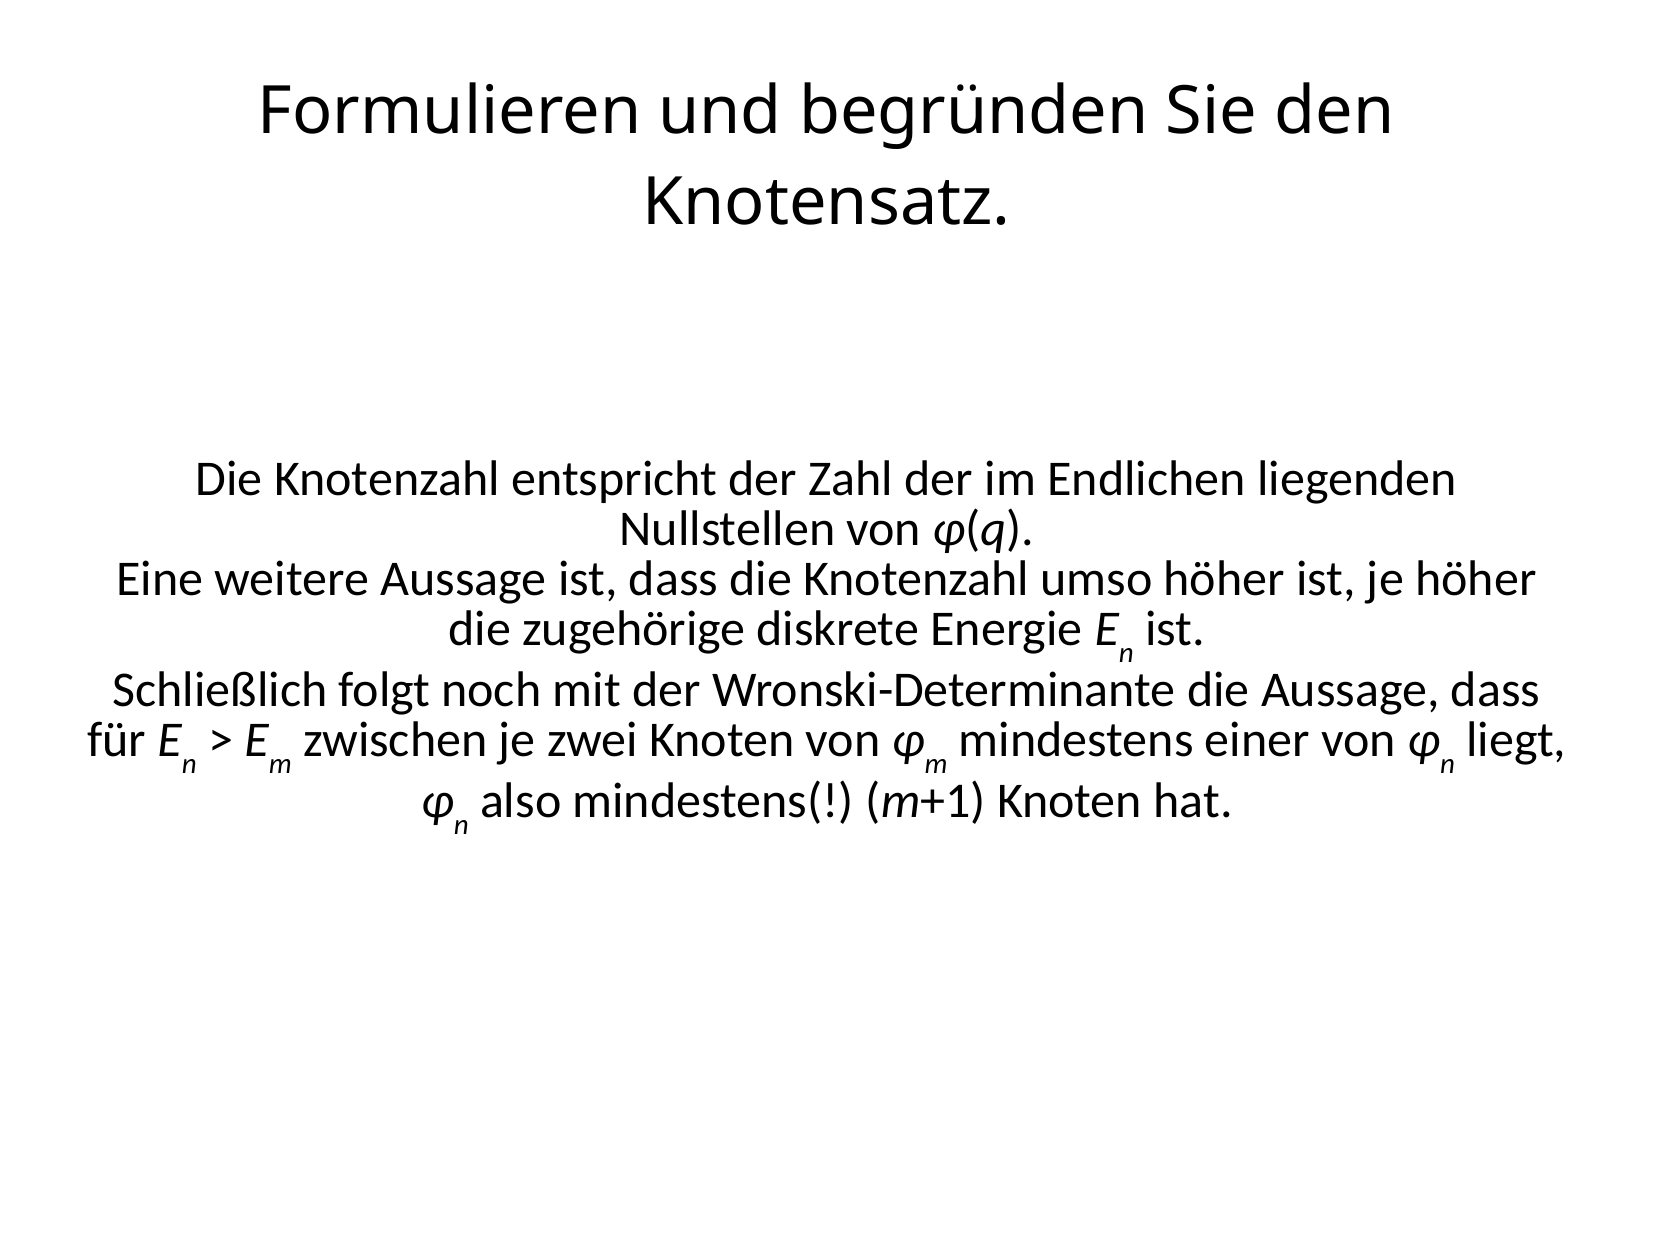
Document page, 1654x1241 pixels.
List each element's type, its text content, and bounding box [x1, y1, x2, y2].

subtitle Die Knotenzahl entspricht der Zahl der im Endlichen liegenden Nullstellen von φ(q). Eine weitere Aussage ist, dass die Knotenzahl umso höher ist, je höher die zugehörige diskrete Energie En ist. Schließlich folgt noch mit der Wronski-Determinante die Aussage, dass für En > Em zwischen je zwei Knoten von φm mindestens einer von φn liegt, φn also mindestens(!) (m+1) Knoten hat. [82, 290, 1571, 1010]
title Formulieren und begründen Sie den Knotensatz. [82, 49, 1571, 257]
